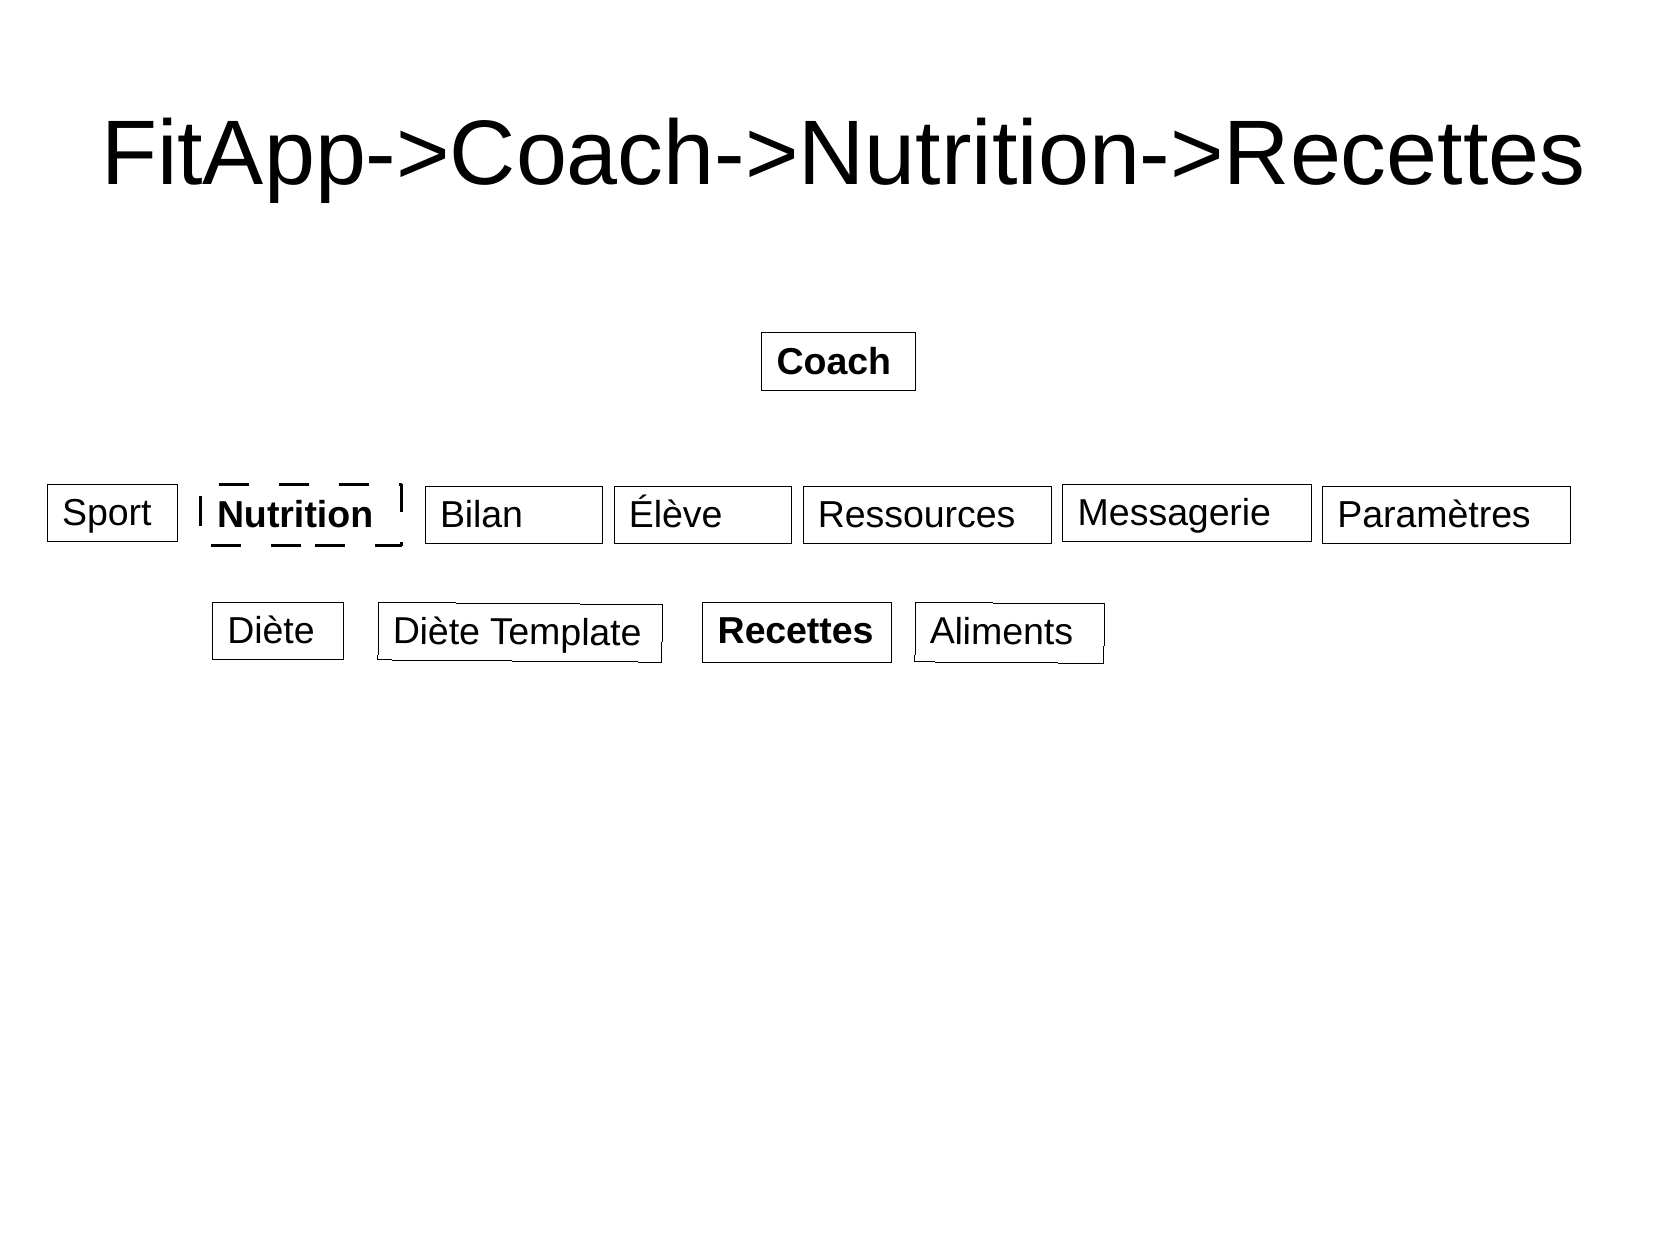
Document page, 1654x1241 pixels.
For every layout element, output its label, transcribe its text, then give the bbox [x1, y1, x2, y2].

text_box Élève [614, 486, 792, 544]
text_box Bilan [425, 486, 603, 544]
text_box Paramètres [1322, 486, 1571, 544]
text_box Diète Template [377, 602, 663, 663]
text_box Diète [212, 602, 344, 660]
text_box Coach [761, 332, 916, 391]
text_box Ressources [803, 486, 1052, 544]
text_box Recettes [702, 602, 892, 663]
text_box Aliments [914, 602, 1105, 664]
text_box Nutrition [200, 484, 402, 546]
text_box Messagerie [1062, 484, 1312, 542]
text_box Sport [47, 484, 178, 542]
title FitApp->Coach->Nutrition->Recettes [70, 49, 1619, 257]
